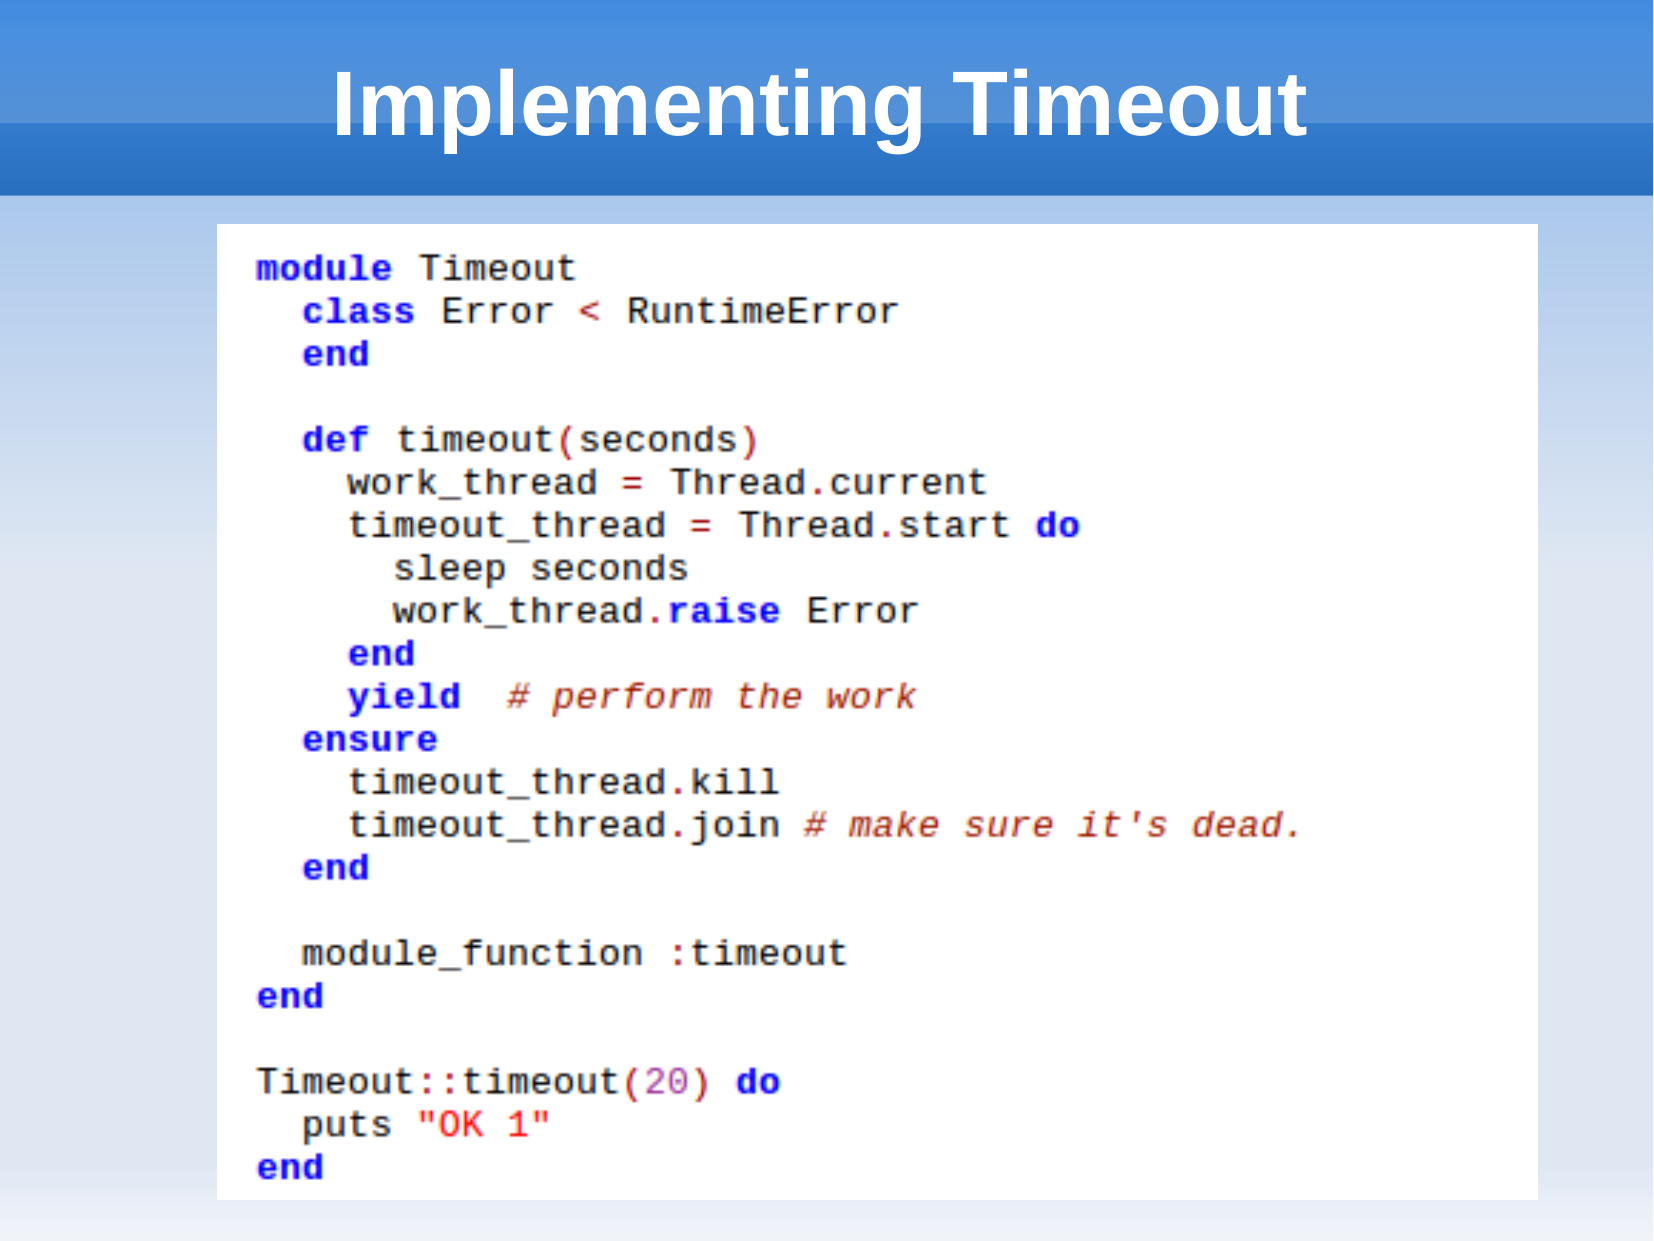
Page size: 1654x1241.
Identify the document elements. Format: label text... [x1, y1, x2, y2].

picture [0, 0, 1654, 1241]
title Implementing Timeout [76, 7, 1565, 200]
